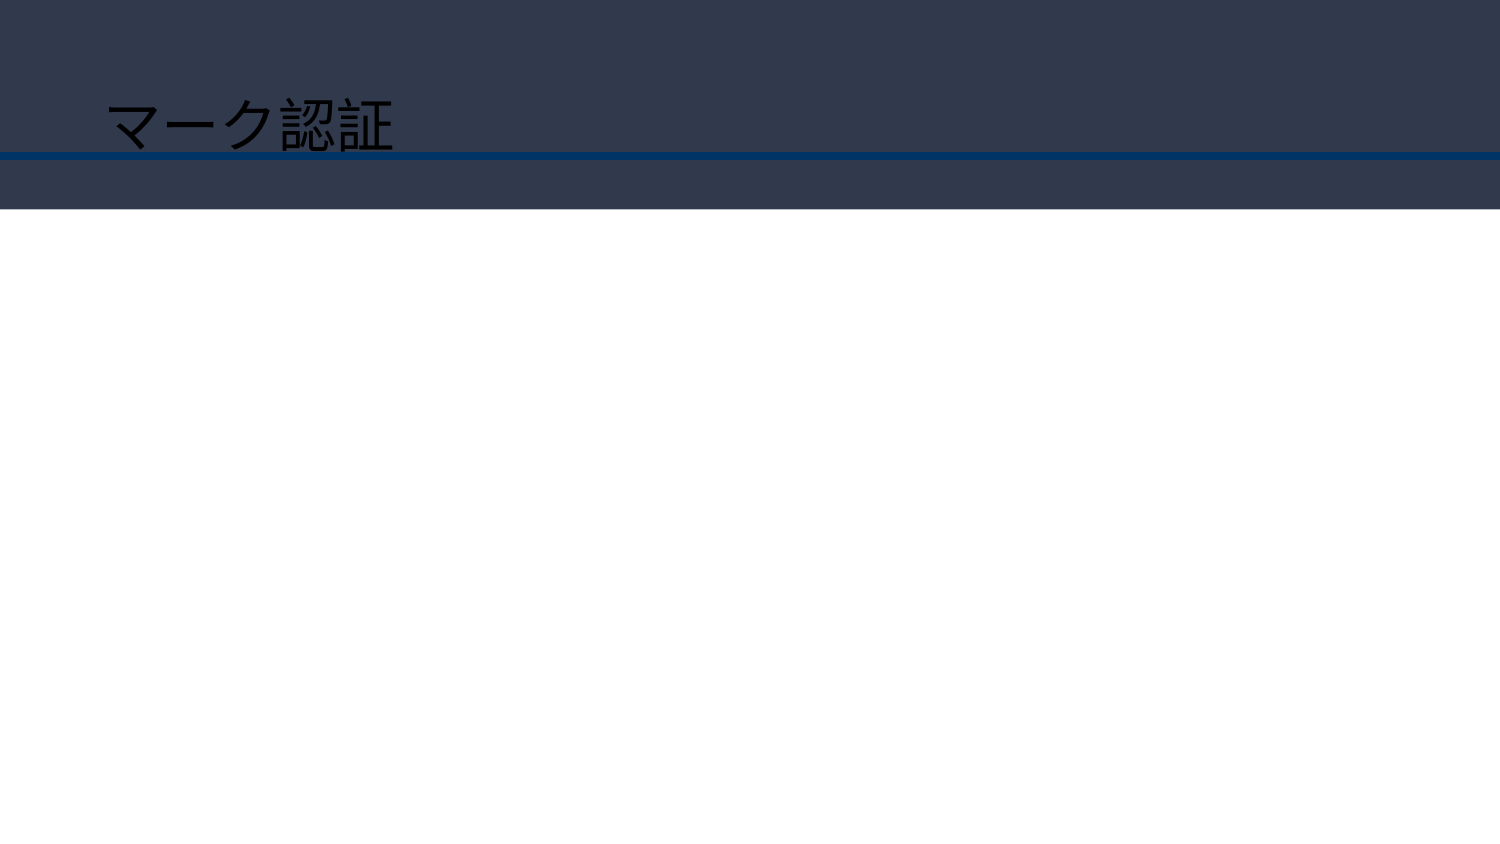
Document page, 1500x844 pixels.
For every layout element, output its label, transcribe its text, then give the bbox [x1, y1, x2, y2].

title マーク認証 [0, 70, 1500, 174]
